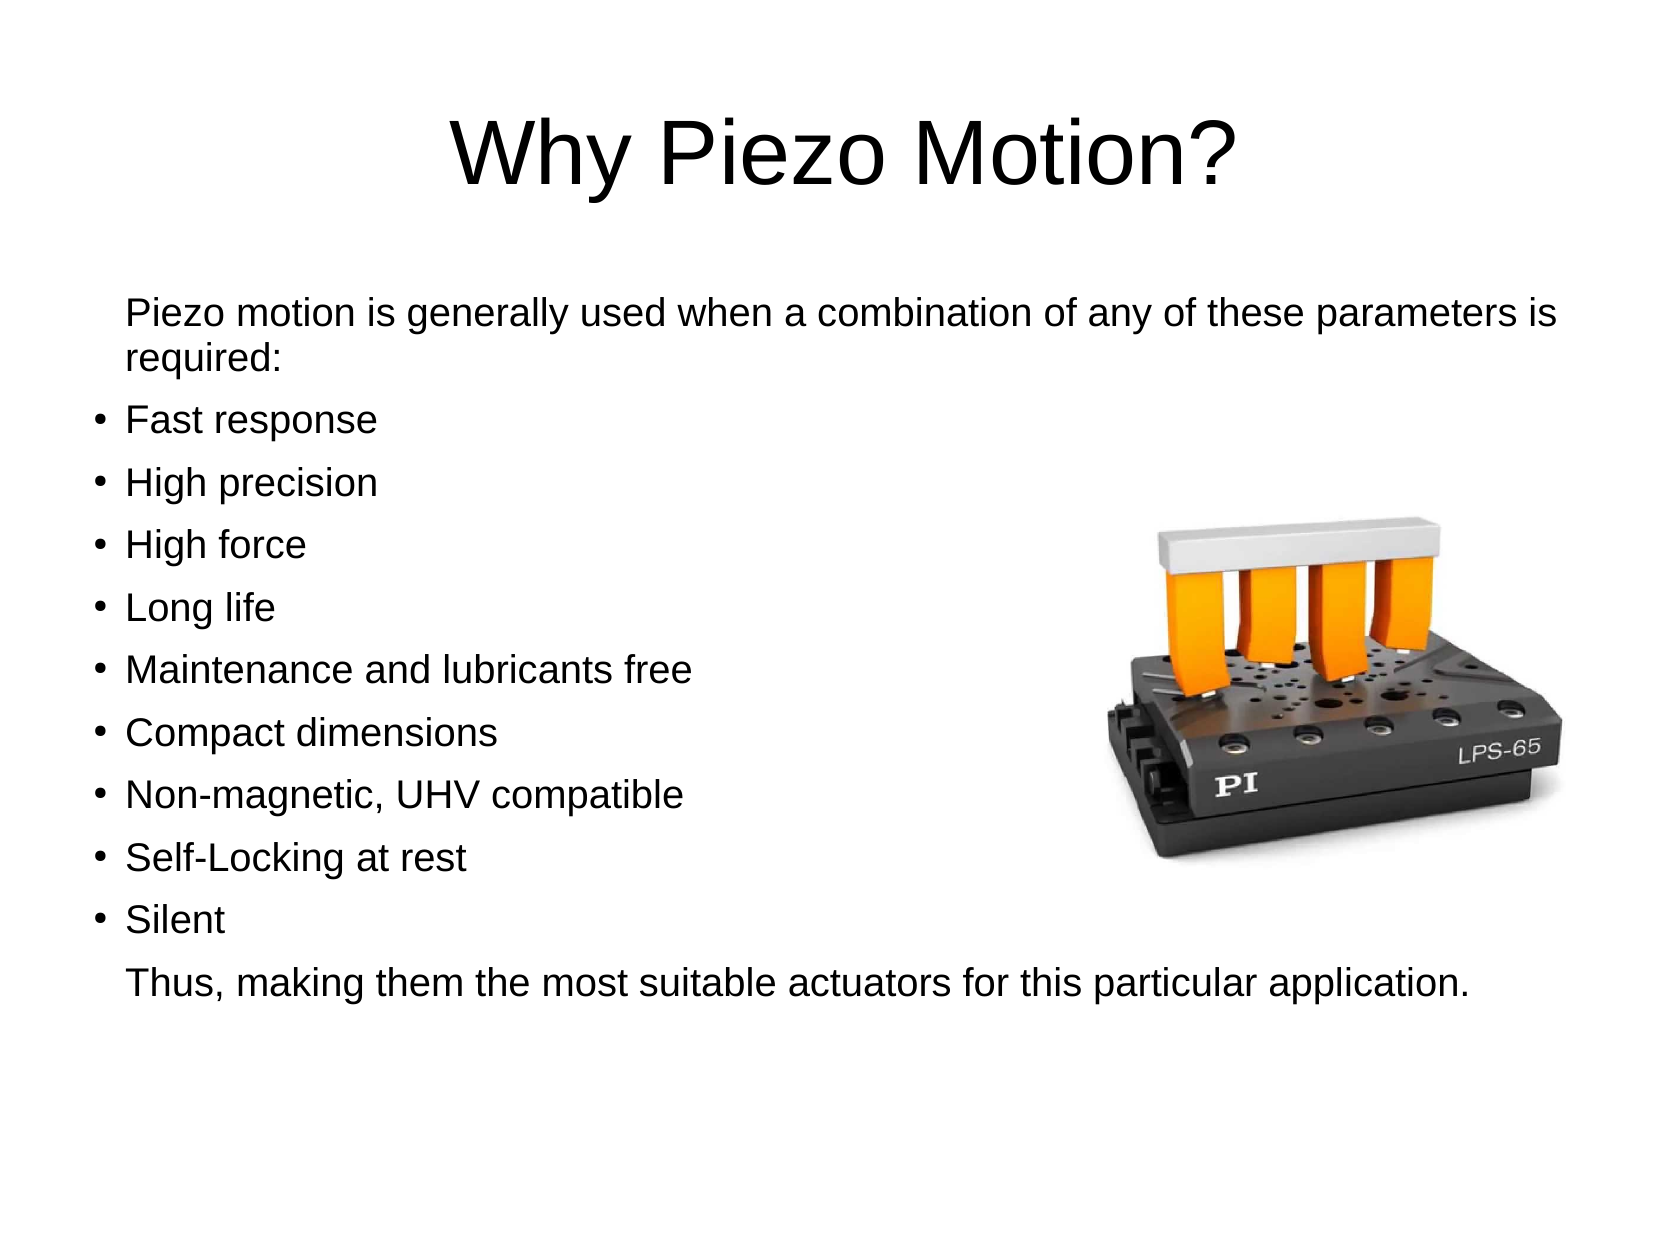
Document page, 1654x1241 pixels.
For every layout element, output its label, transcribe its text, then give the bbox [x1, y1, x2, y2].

list Piezo motion is generally used when a combination of any of these parameters is required: Fast response High precision High force Long life Maintenance and lubricants free Compact dimensions Non-magnetic, UHV compatible Self-Locking at rest Silent Thus, making them the most suitable actuators for this particular application. [82, 290, 1571, 1021]
title Why Piezo Motion? [82, 49, 1571, 257]
